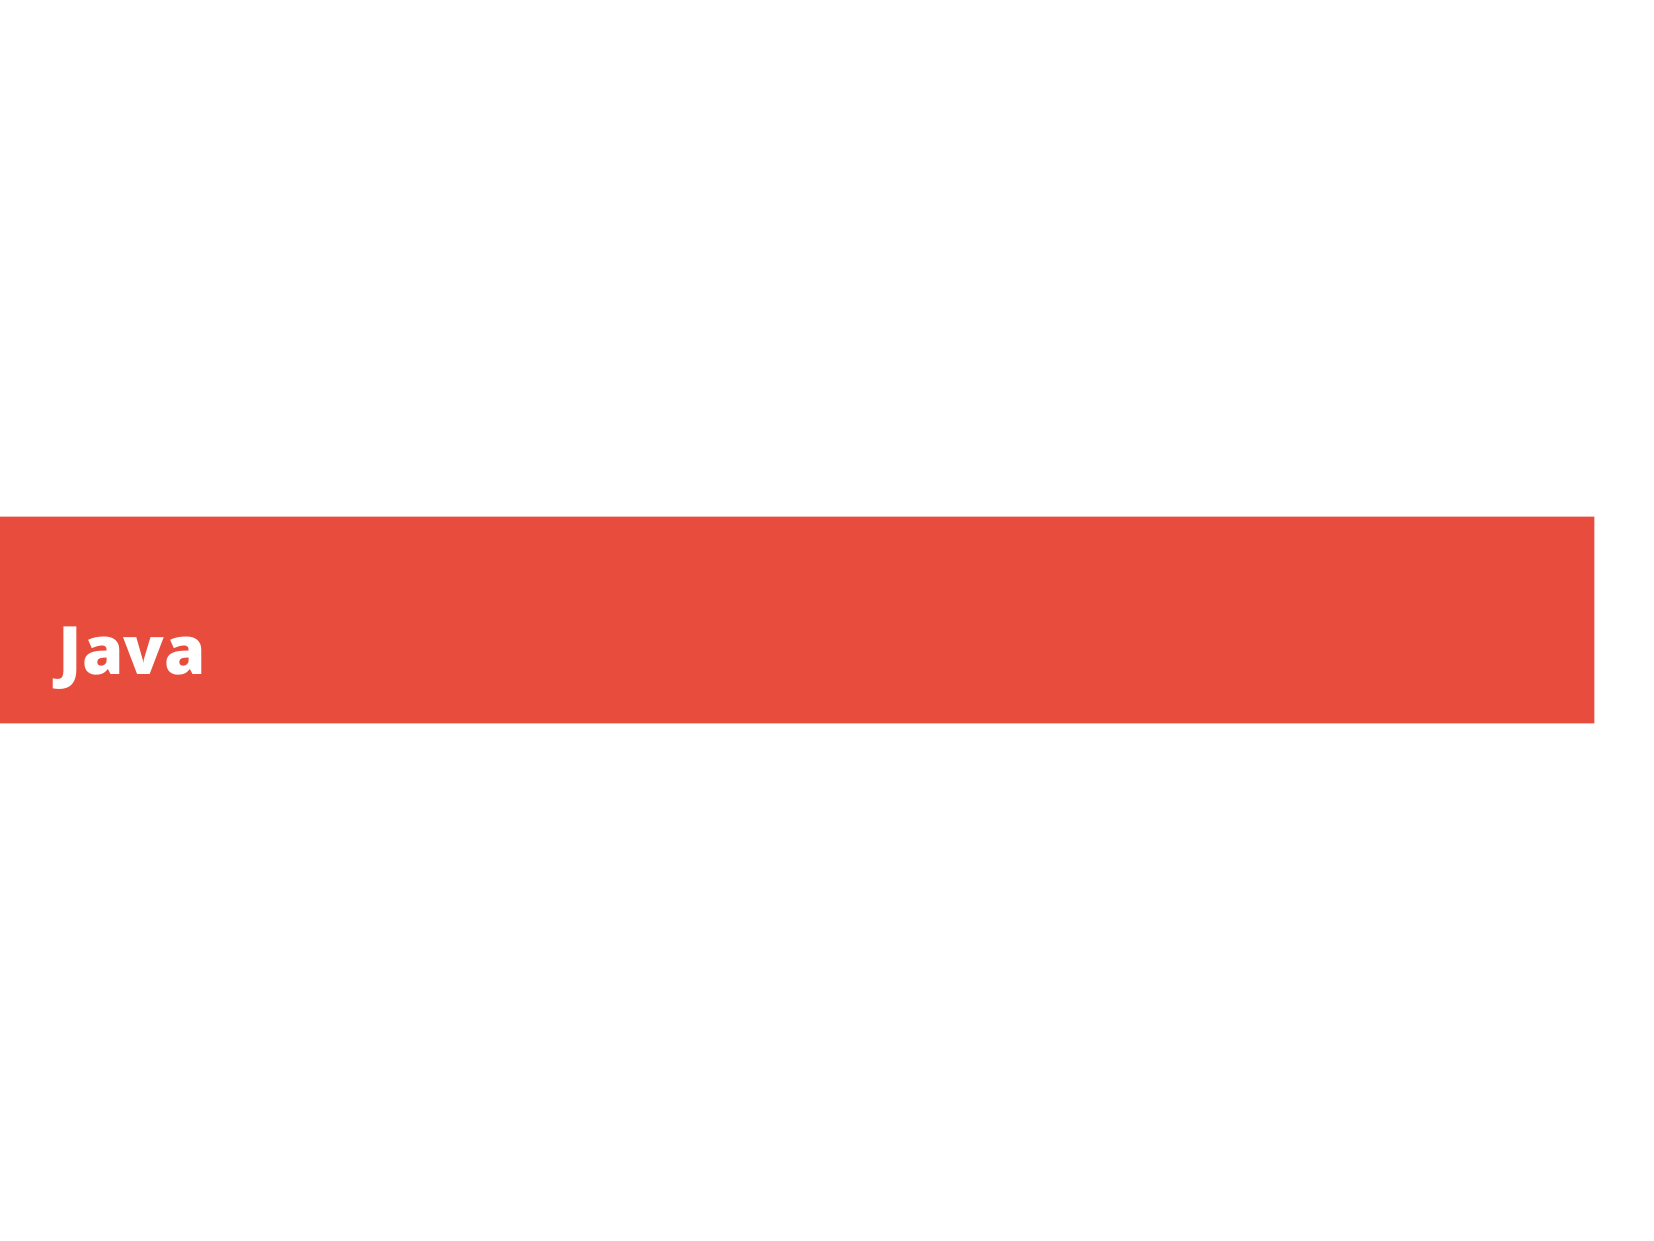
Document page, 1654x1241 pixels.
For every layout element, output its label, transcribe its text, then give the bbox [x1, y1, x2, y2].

title Java [59, 546, 1595, 694]
